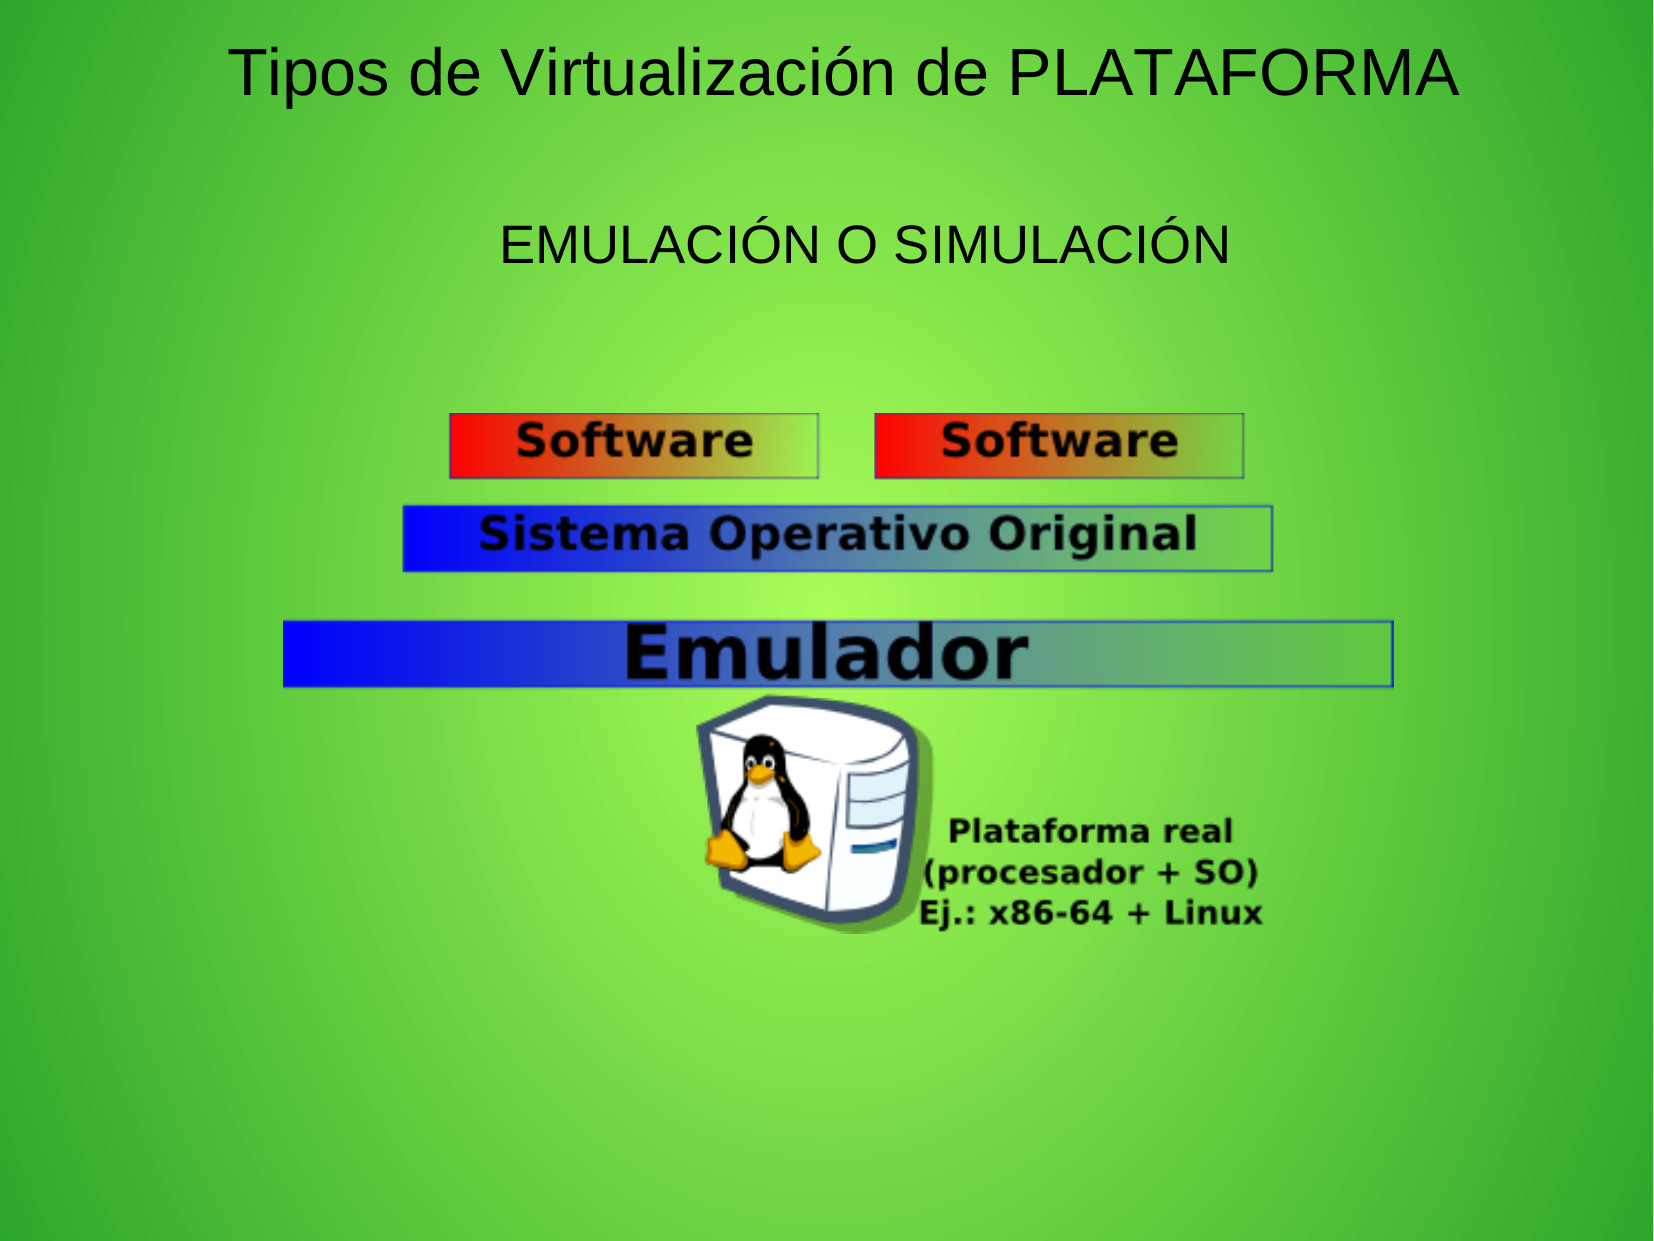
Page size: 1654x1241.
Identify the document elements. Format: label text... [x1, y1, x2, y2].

text_box EMULACIÓN O SIMULACIÓN [484, 207, 1248, 296]
text_box Tipos de Virtualización de PLATAFORMA [212, 28, 1459, 119]
picture [0, 0, 1654, 1241]
